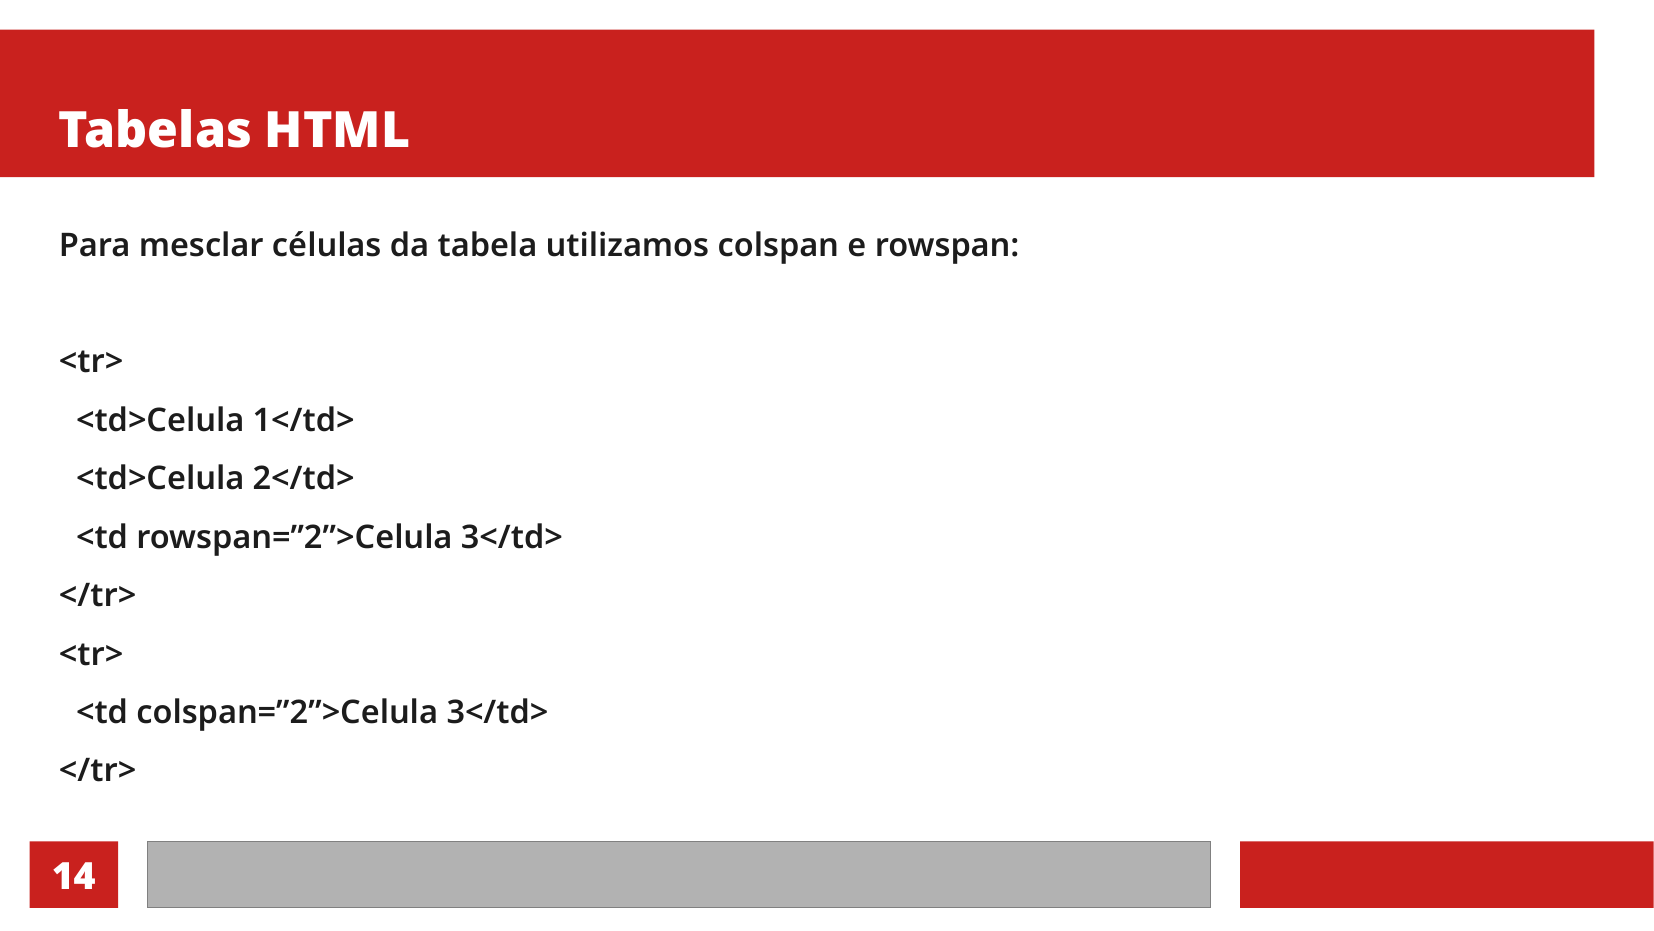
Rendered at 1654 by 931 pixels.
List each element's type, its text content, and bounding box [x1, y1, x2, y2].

list Para mesclar células da tabela utilizamos colspan e rowspan: <tr> <td>Celula 1</td> <td>Celula 2</td> <td rowspan=”2”>Celula 3</td> </tr> <tr> <td colspan=”2”>Celula 3</td> </tr> [59, 221, 1565, 798]
title Tabelas HTML [59, 44, 1595, 163]
